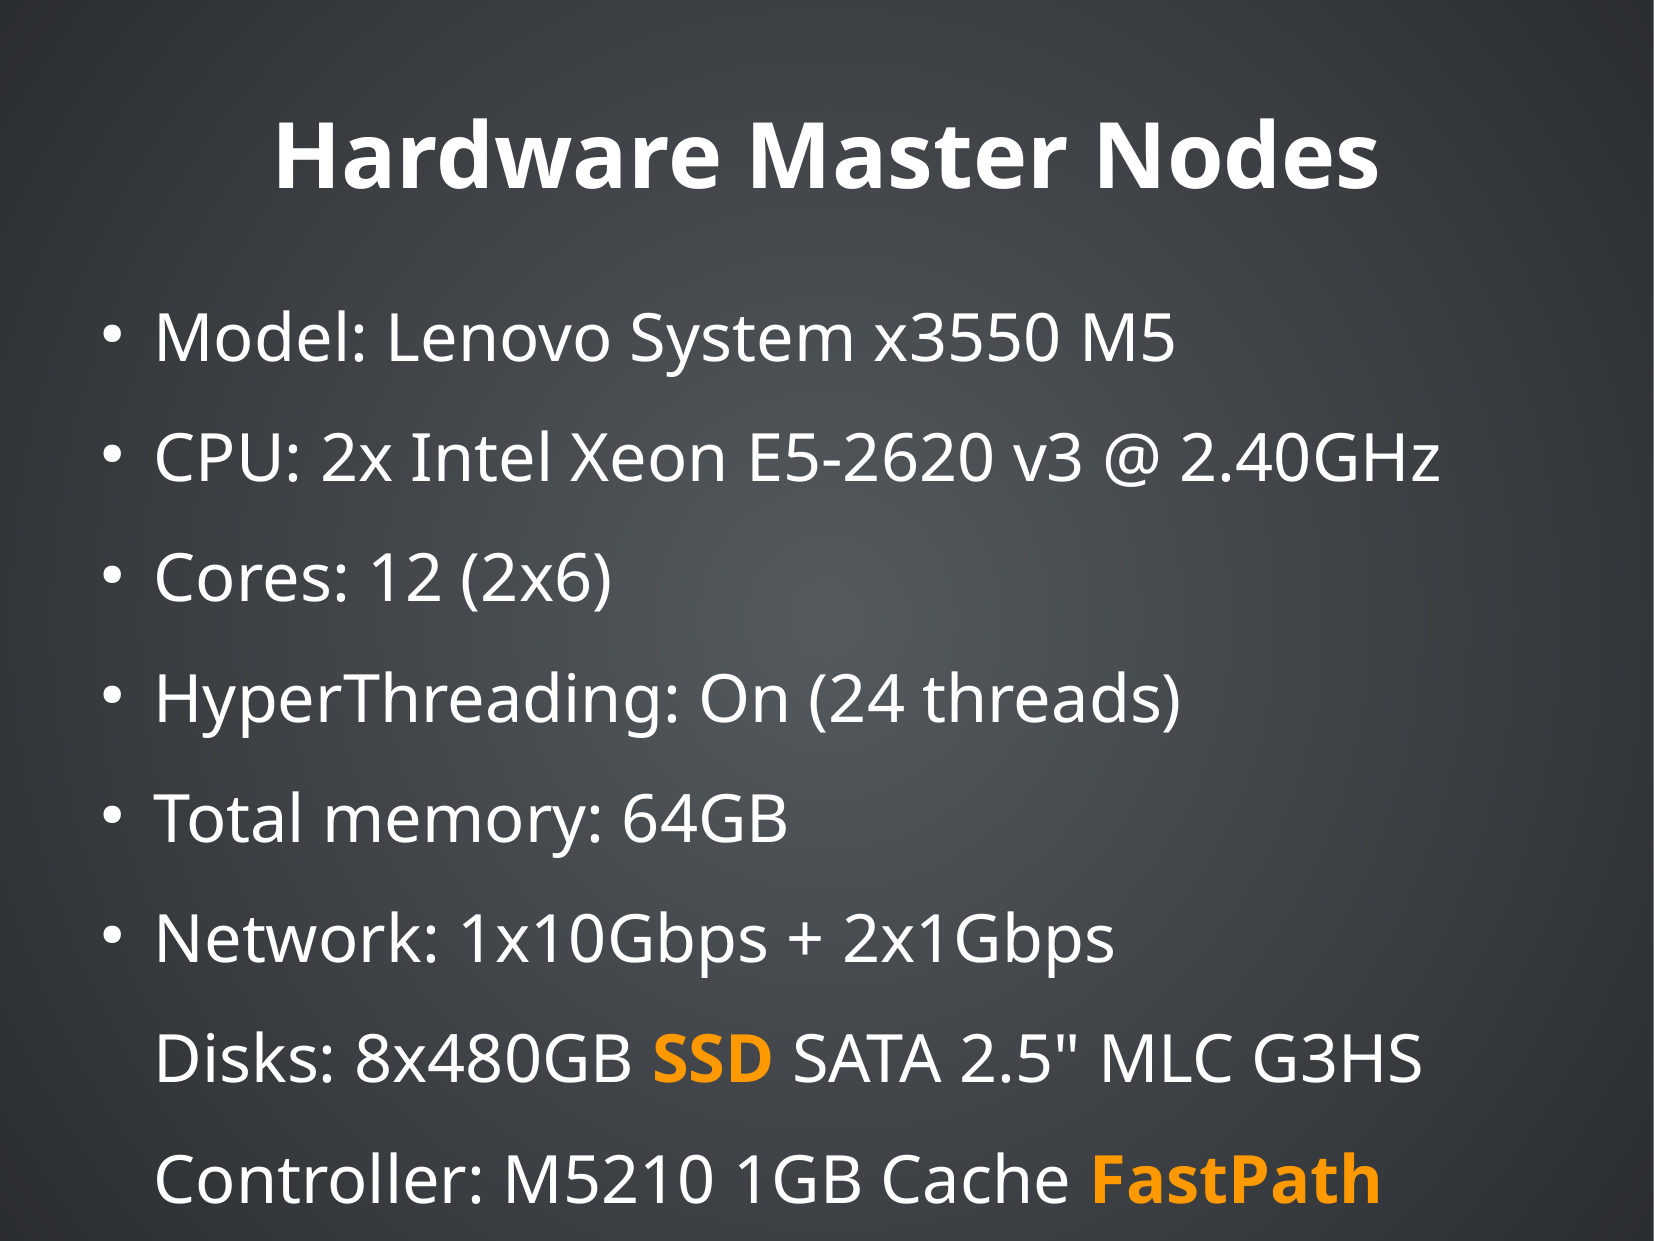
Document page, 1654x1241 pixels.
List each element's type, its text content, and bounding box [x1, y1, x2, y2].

title Hardware Master Nodes [82, 49, 1571, 257]
list Model: Lenovo System x3550 M5 CPU: 2x Intel Xeon E5-2620 v3 @ 2.40GHz Cores: 12 (2x6) HyperThreading: On (24 threads) Total memory: 64GB Network: 1x10Gbps + 2x1Gbps Disks: 8x480GB SSD SATA 2.5" MLC G3HS Controller: M5210 1GB Cache FastPath [82, 290, 1571, 1119]
picture [0, 0, 1654, 1241]
